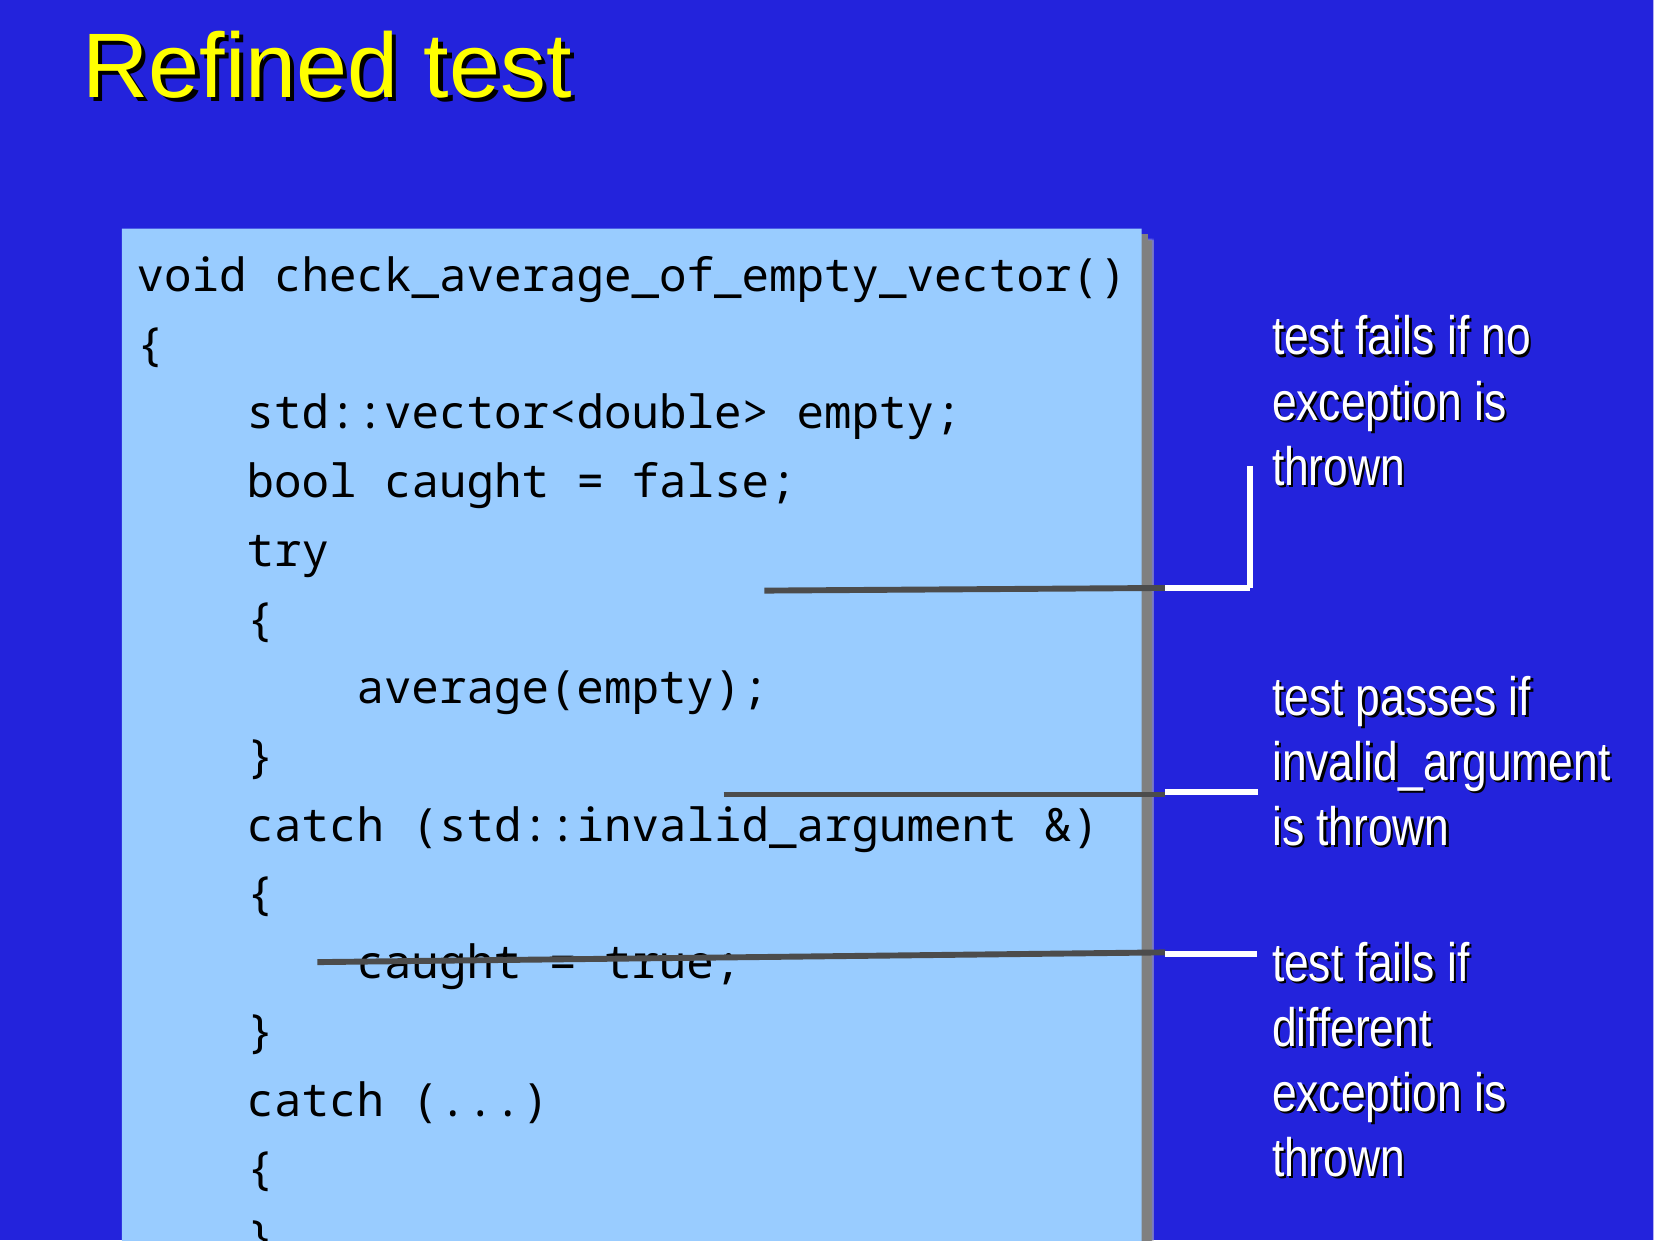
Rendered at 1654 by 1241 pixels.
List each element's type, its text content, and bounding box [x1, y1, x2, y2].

text_box void check_average_of_empty_vector() { std::vector<double> empty; bool caught = false; try { average(empty); } catch (std::invalid_argument &) { caught = true; } catch (...) { } assert(caught); } [121, 228, 1142, 1241]
title Refined test [82, 2, 1571, 130]
text_box test passes if invalid_argument is thrown [1257, 653, 1627, 864]
text_box test fails if no exception is thrown [1257, 293, 1578, 504]
text_box test fails if different exception is thrown [1257, 919, 1627, 1195]
